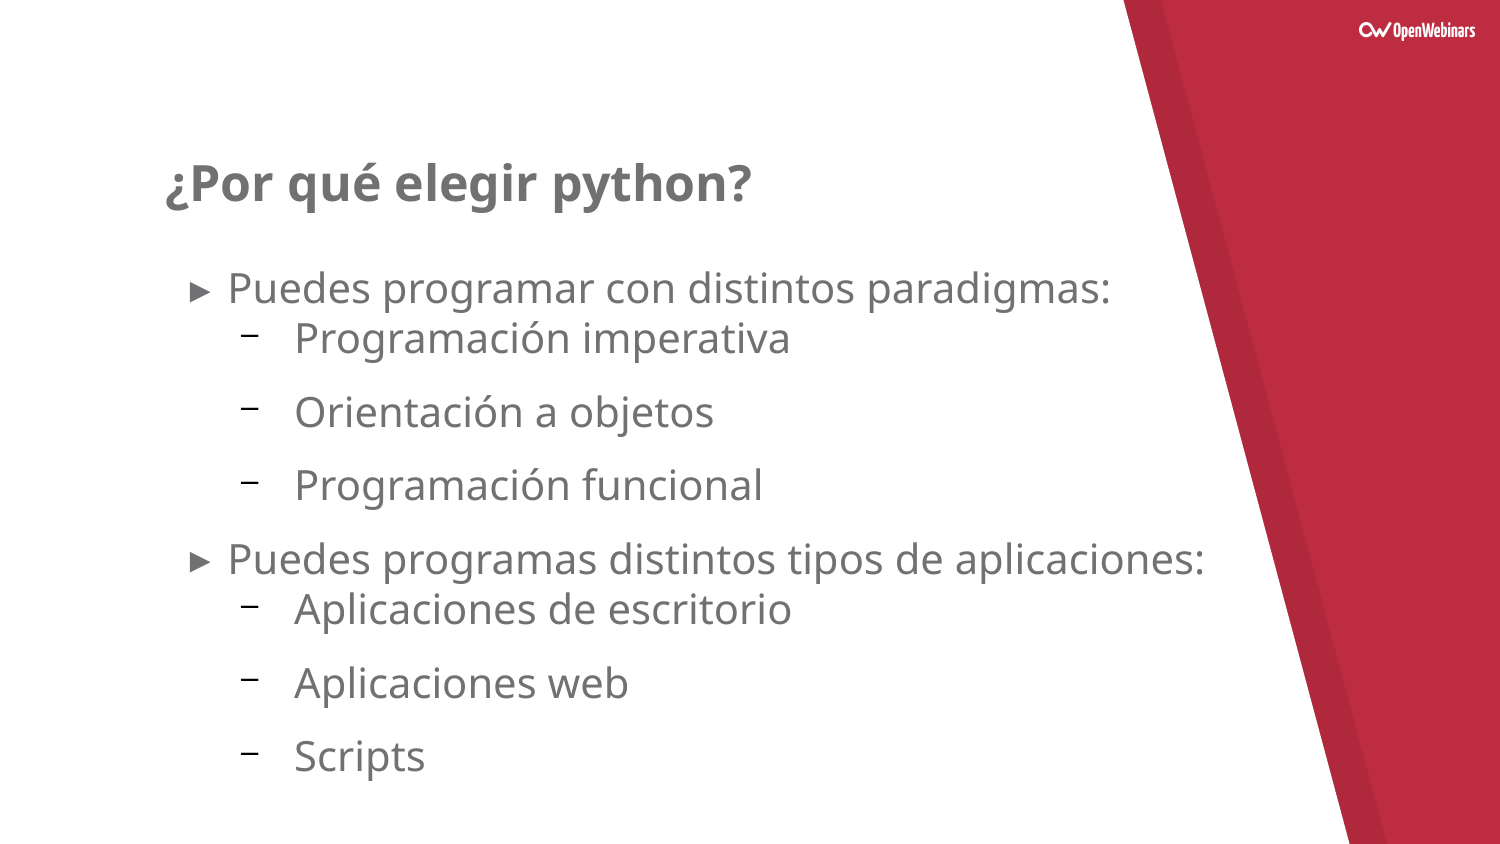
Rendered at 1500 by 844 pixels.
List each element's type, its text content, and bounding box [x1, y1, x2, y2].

title ¿Por qué elegir python? [137, 146, 1011, 227]
list Puedes programar con distintos paradigmas: Programación imperativa Orientación a objetos Programación funcional Puedes programas distintos tipos de aplicaciones: Aplicaciones de escritorio Aplicaciones web Scripts [137, 246, 1229, 617]
picture [1359, 22, 1475, 41]
